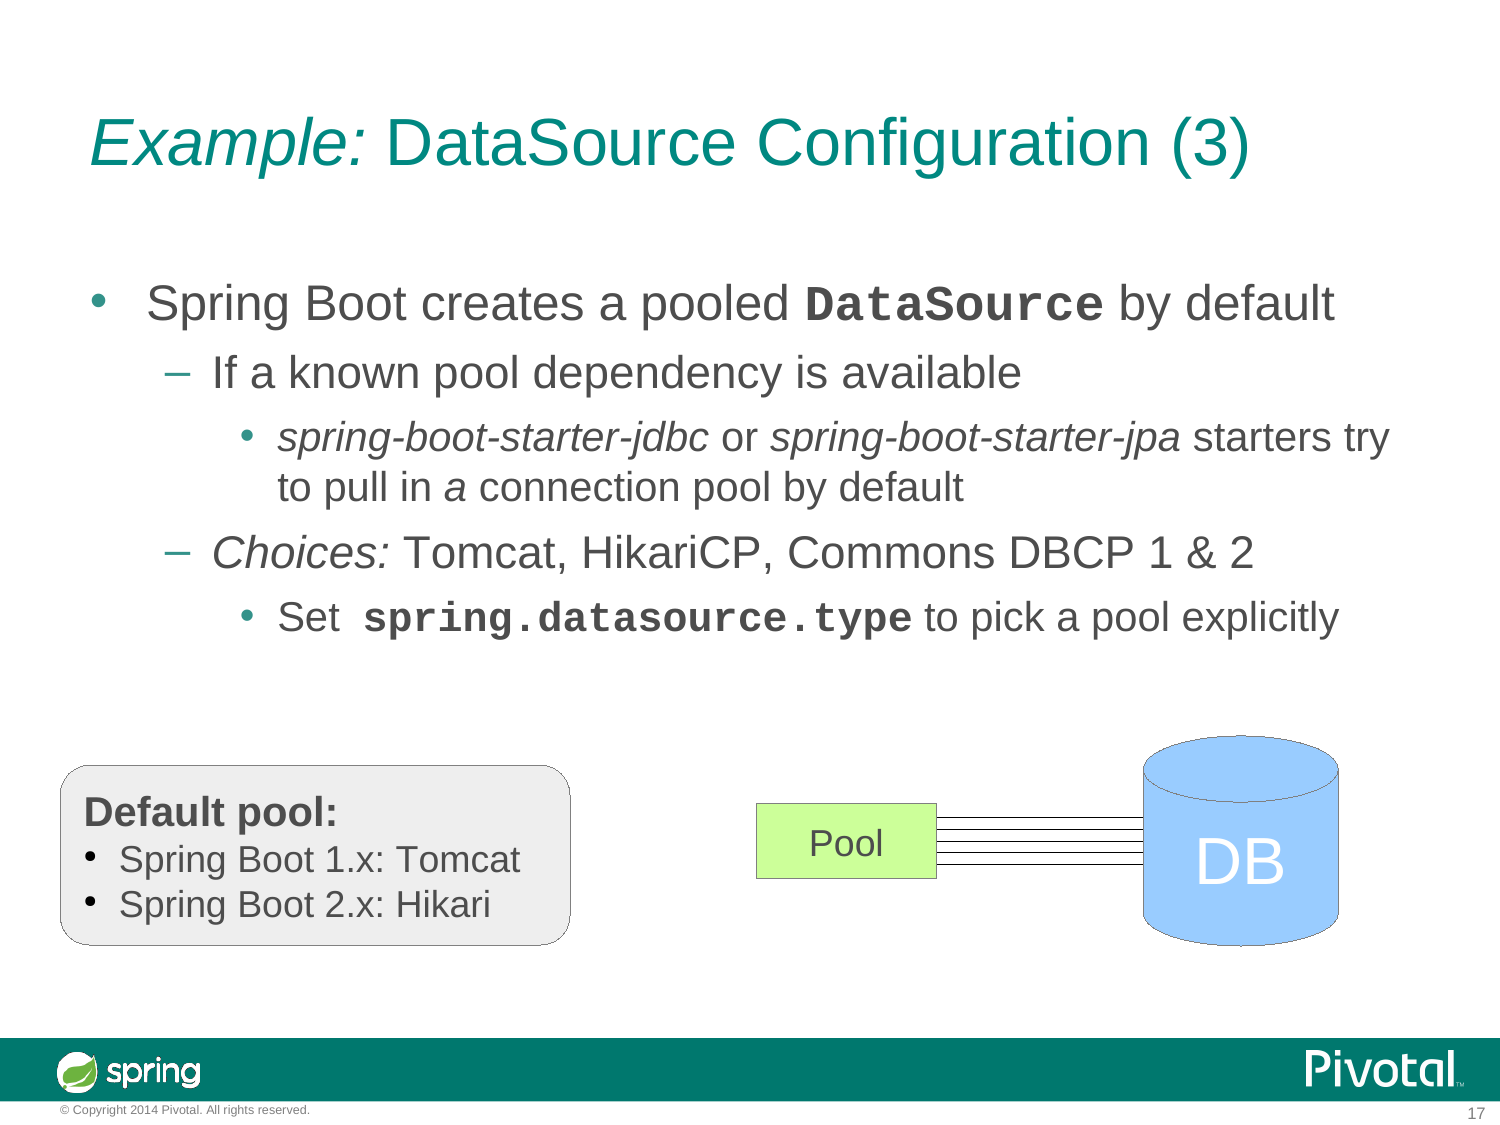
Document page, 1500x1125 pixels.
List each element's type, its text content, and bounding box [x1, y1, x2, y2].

picture [1306, 1050, 1464, 1087]
text_box Pool [756, 803, 937, 879]
text_box DB [1143, 735, 1339, 947]
list Spring Boot creates a pooled DataSource by default If a known pool dependency is available spring-boot-starter-jdbc or spring-boot-starter-jpa starters try to pull in a connection pool by default Choices: Tomcat, HikariCP, Commons DBCP 1 & 2 Set spring.datasource.type to pick a pool explicitly [75, 262, 1426, 931]
picture [32, 1041, 210, 1103]
text_box Default pool: Spring Boot 1.x: Tomcat Spring Boot 2.x: Hikari [60, 765, 571, 946]
title Example: DataSource Configuration (3) [75, 45, 1426, 233]
